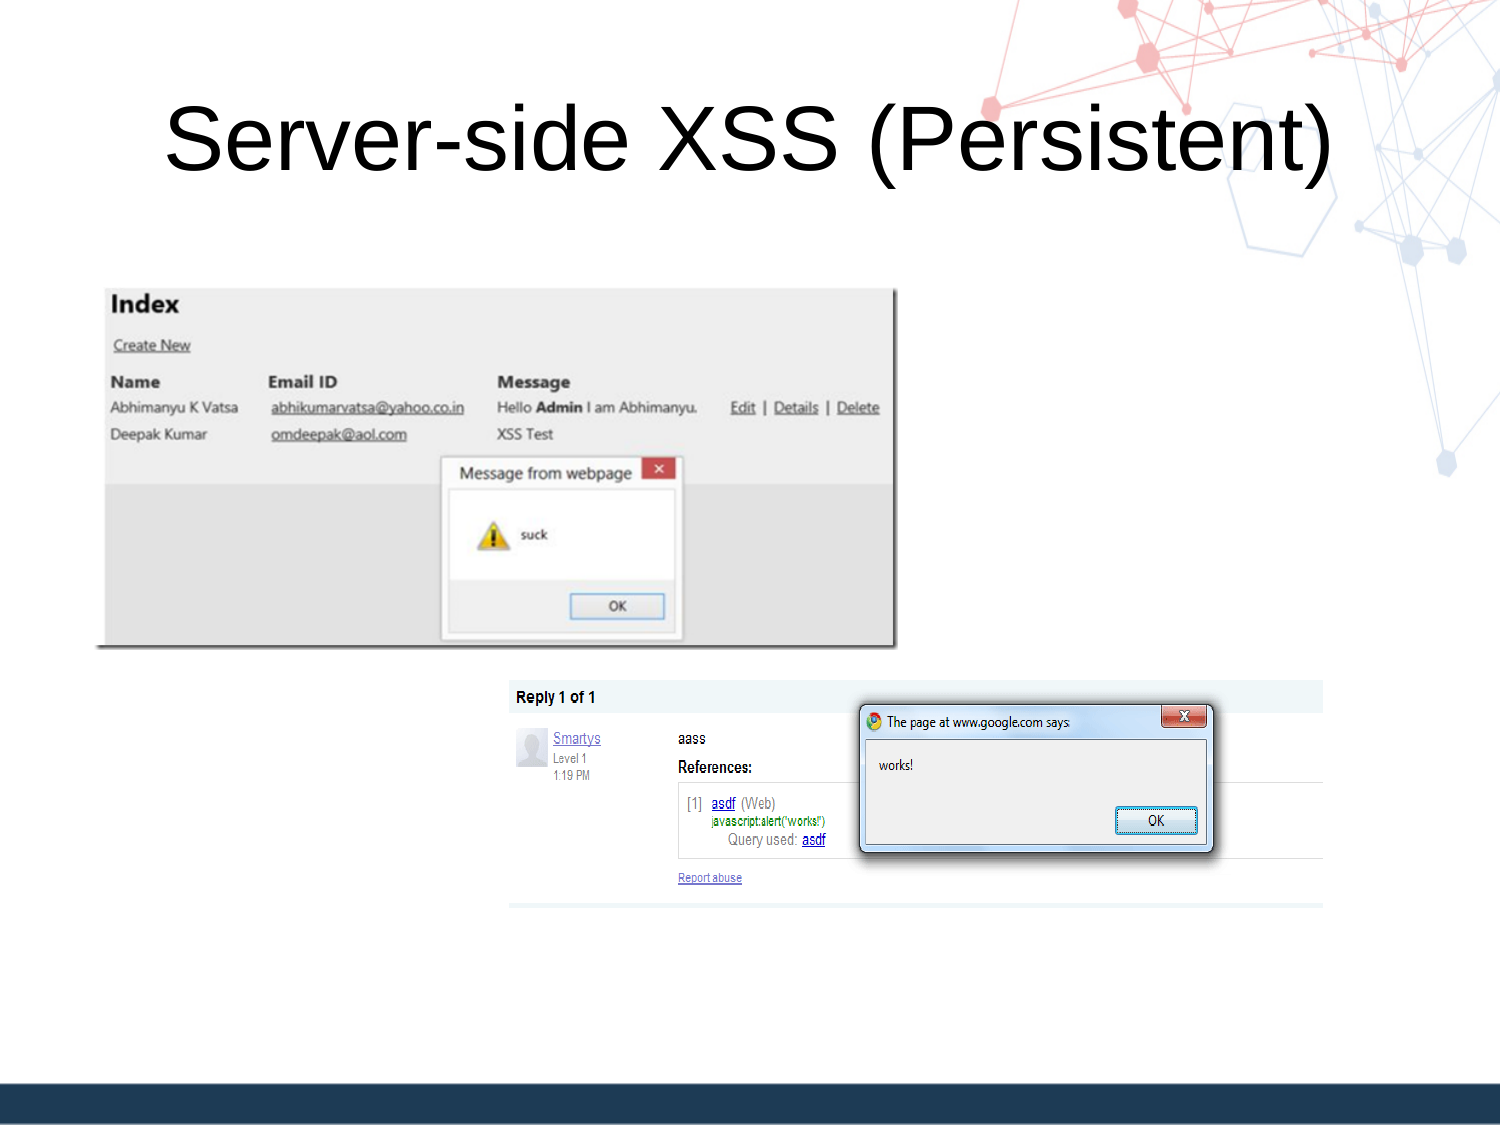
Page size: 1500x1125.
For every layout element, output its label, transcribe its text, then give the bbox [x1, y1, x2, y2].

picture [0, 0, 1500, 1125]
title Server-side XSS (Persistent) [75, 44, 1425, 233]
